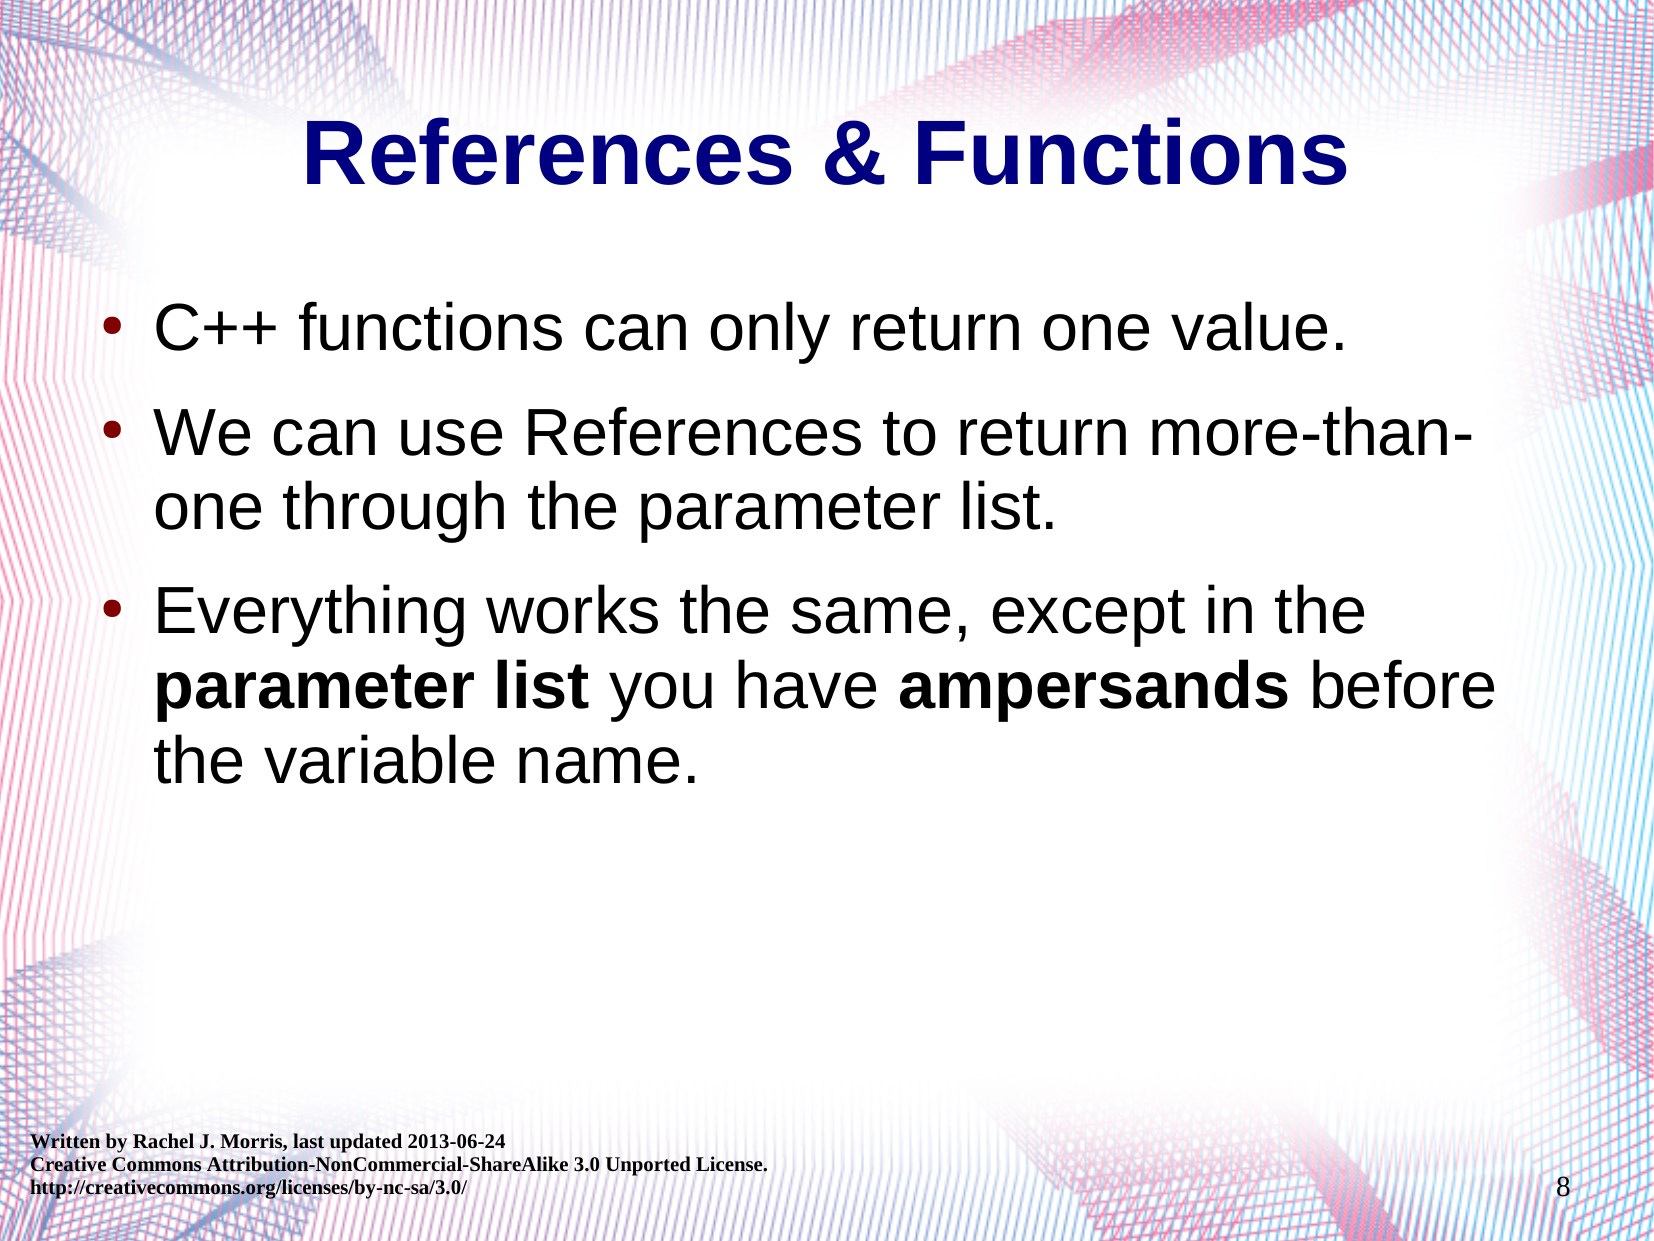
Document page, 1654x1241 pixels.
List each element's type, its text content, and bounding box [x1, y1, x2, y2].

picture [0, 0, 1654, 1241]
title References & Functions [82, 49, 1571, 257]
list C++ functions can only return one value. We can use References to return more-than-one through the parameter list. Everything works the same, except in the parameter list you have ampersands before the variable name. [82, 290, 1571, 1010]
